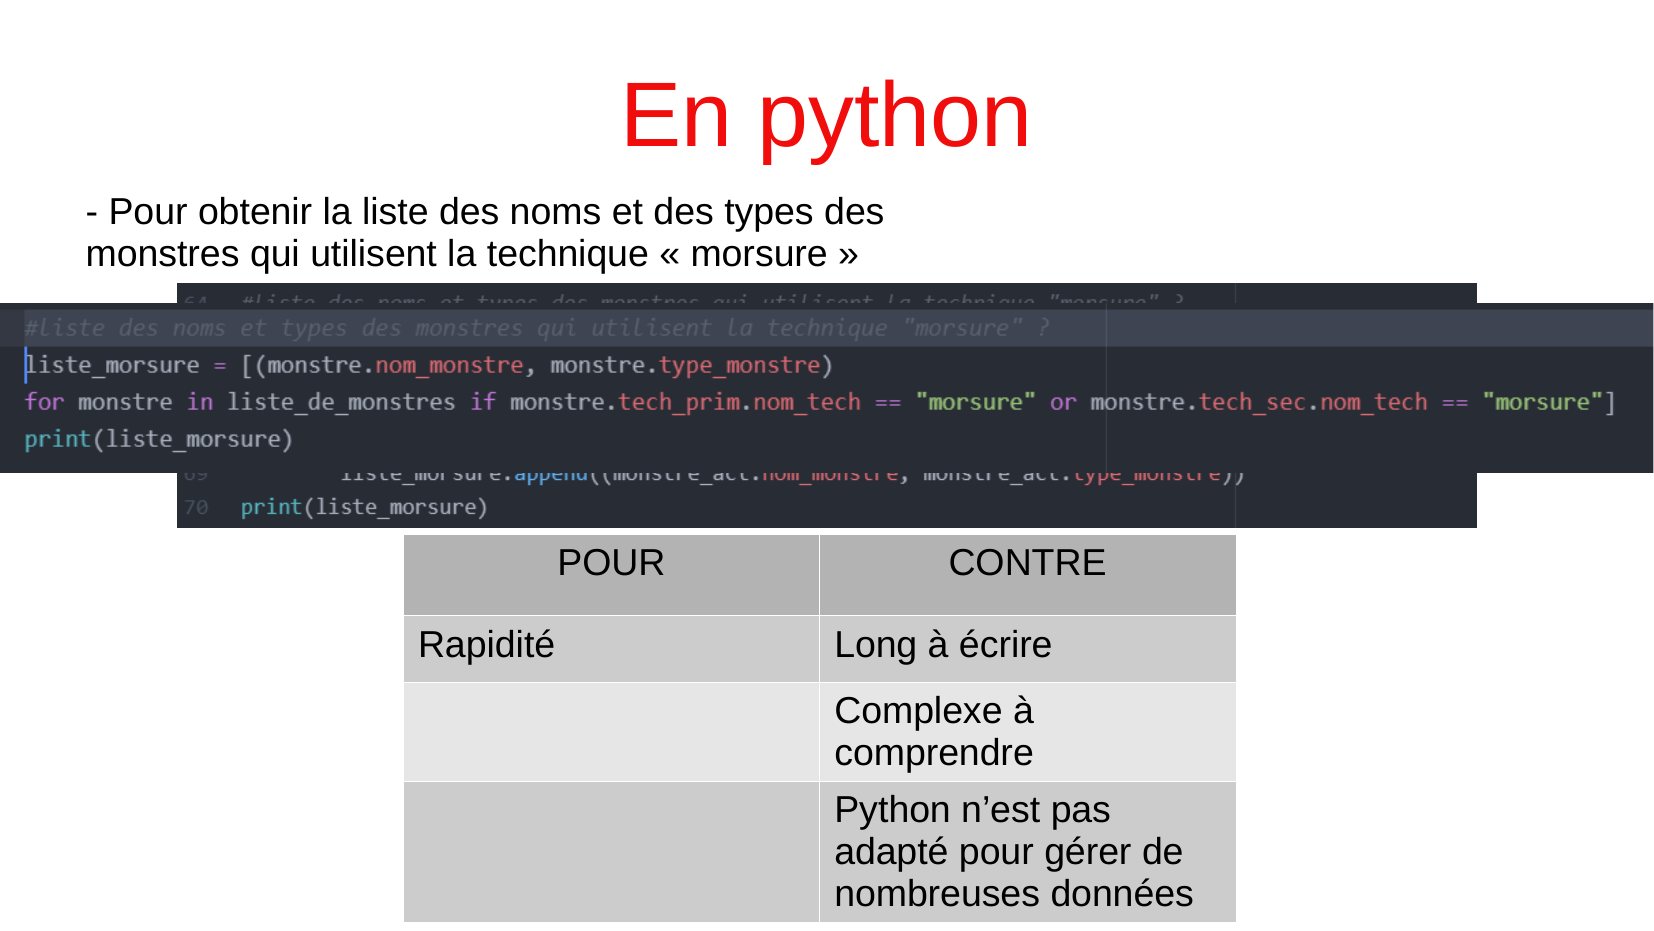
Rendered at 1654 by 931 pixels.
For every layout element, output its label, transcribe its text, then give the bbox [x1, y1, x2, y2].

table_cell Complexe à comprendre [820, 683, 1236, 781]
table_cell Rapidité [404, 616, 819, 682]
table_cell Long à écrire [820, 616, 1236, 682]
table_cell [404, 782, 819, 922]
picture [0, 283, 1654, 528]
table_cell [404, 683, 819, 781]
table_cell Python n’est pas adapté pour gérer de nombreuses données [820, 782, 1236, 922]
title En python [82, 37, 1571, 193]
text_box - Pour obtenir la liste des noms et des types des monstres qui utilisent la technique « morsure » [70, 183, 1046, 282]
table_header CONTRE [820, 535, 1236, 615]
table_header POUR [404, 535, 819, 615]
